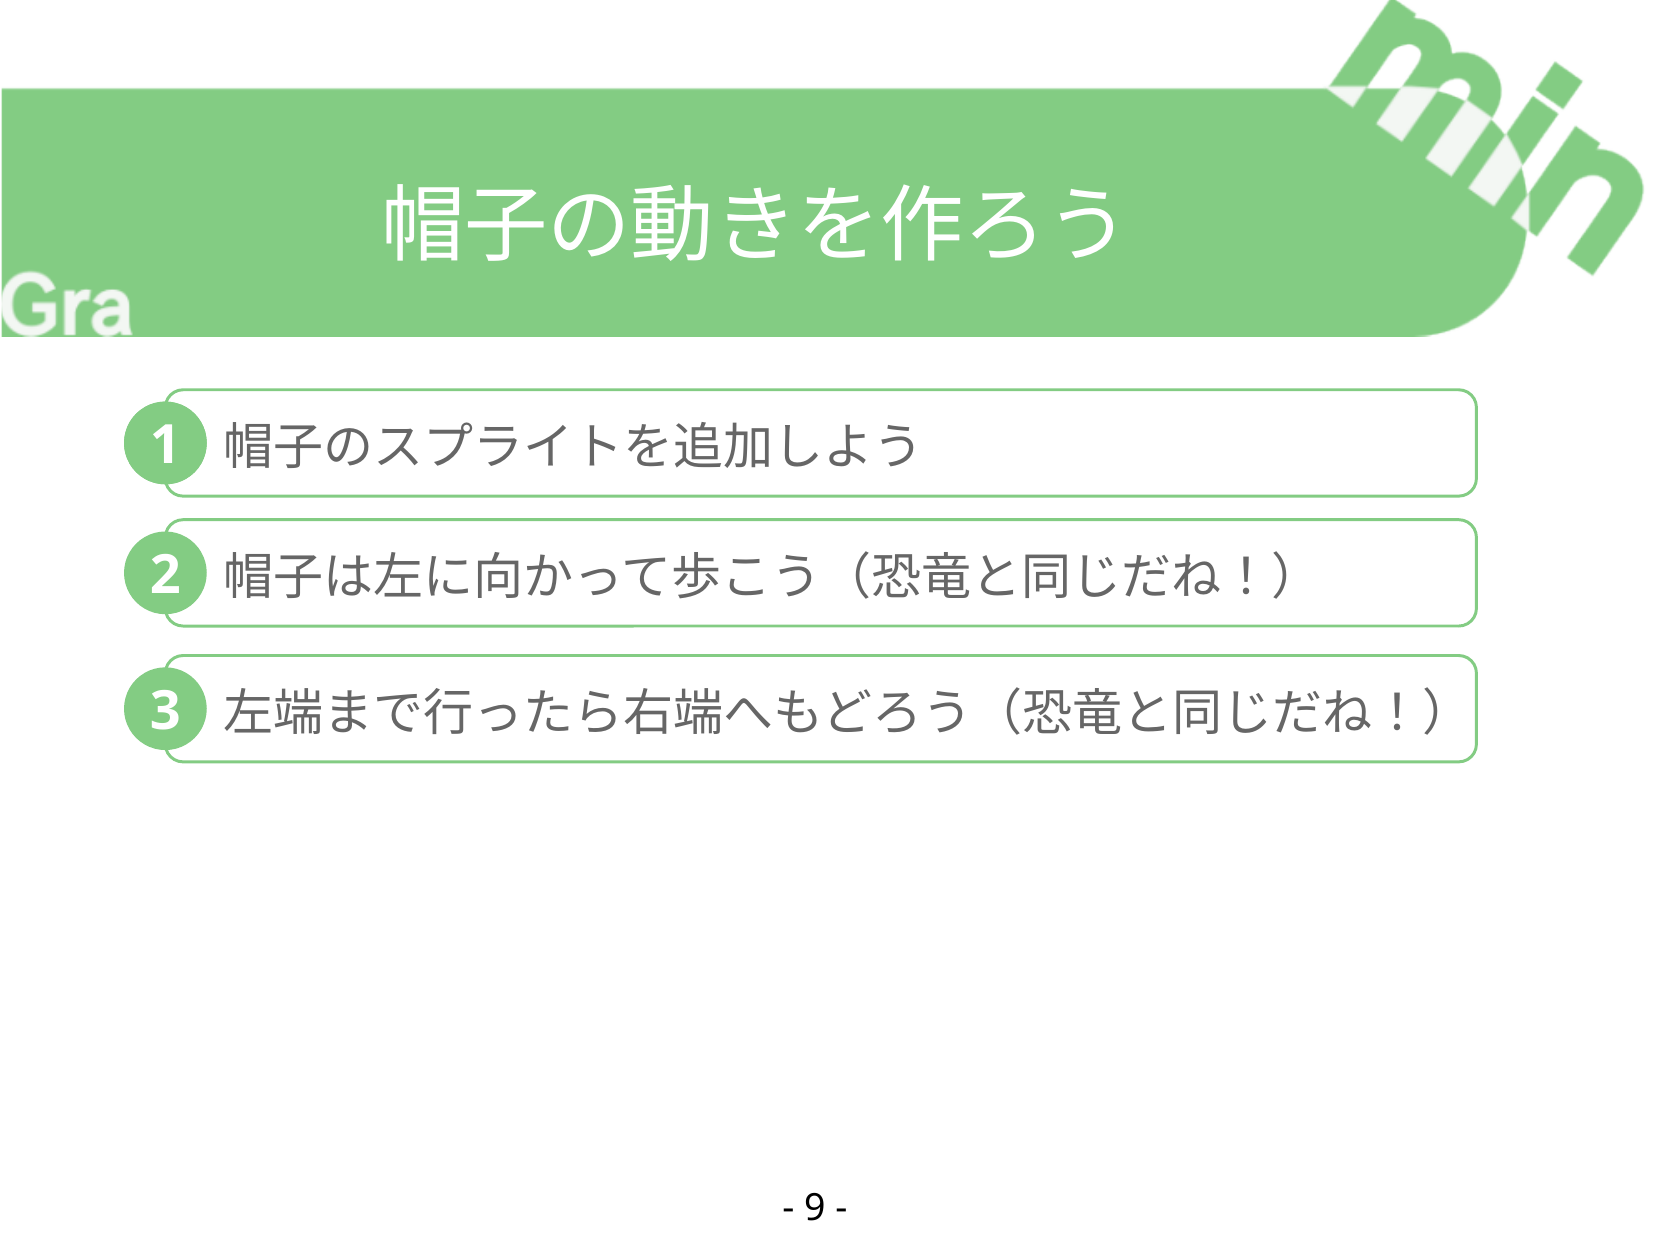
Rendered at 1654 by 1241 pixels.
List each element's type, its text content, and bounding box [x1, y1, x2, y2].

text_box - 9 - [767, 1173, 886, 1241]
text_box 帽子のスプライトを追加しよう [166, 389, 1477, 497]
text_box 2 [124, 531, 207, 615]
text_box 左端まで行ったら右端へもどろう（恐竜と同じだね！） [166, 655, 1477, 762]
text_box 1 [124, 401, 207, 485]
text_box 帽子は左に向かって歩こう（恐竜と同じだね！） [166, 519, 1477, 627]
title 帽子の動きを作ろう [11, 113, 1501, 324]
picture [1, 0, 1654, 337]
text_box 3 [124, 667, 207, 751]
